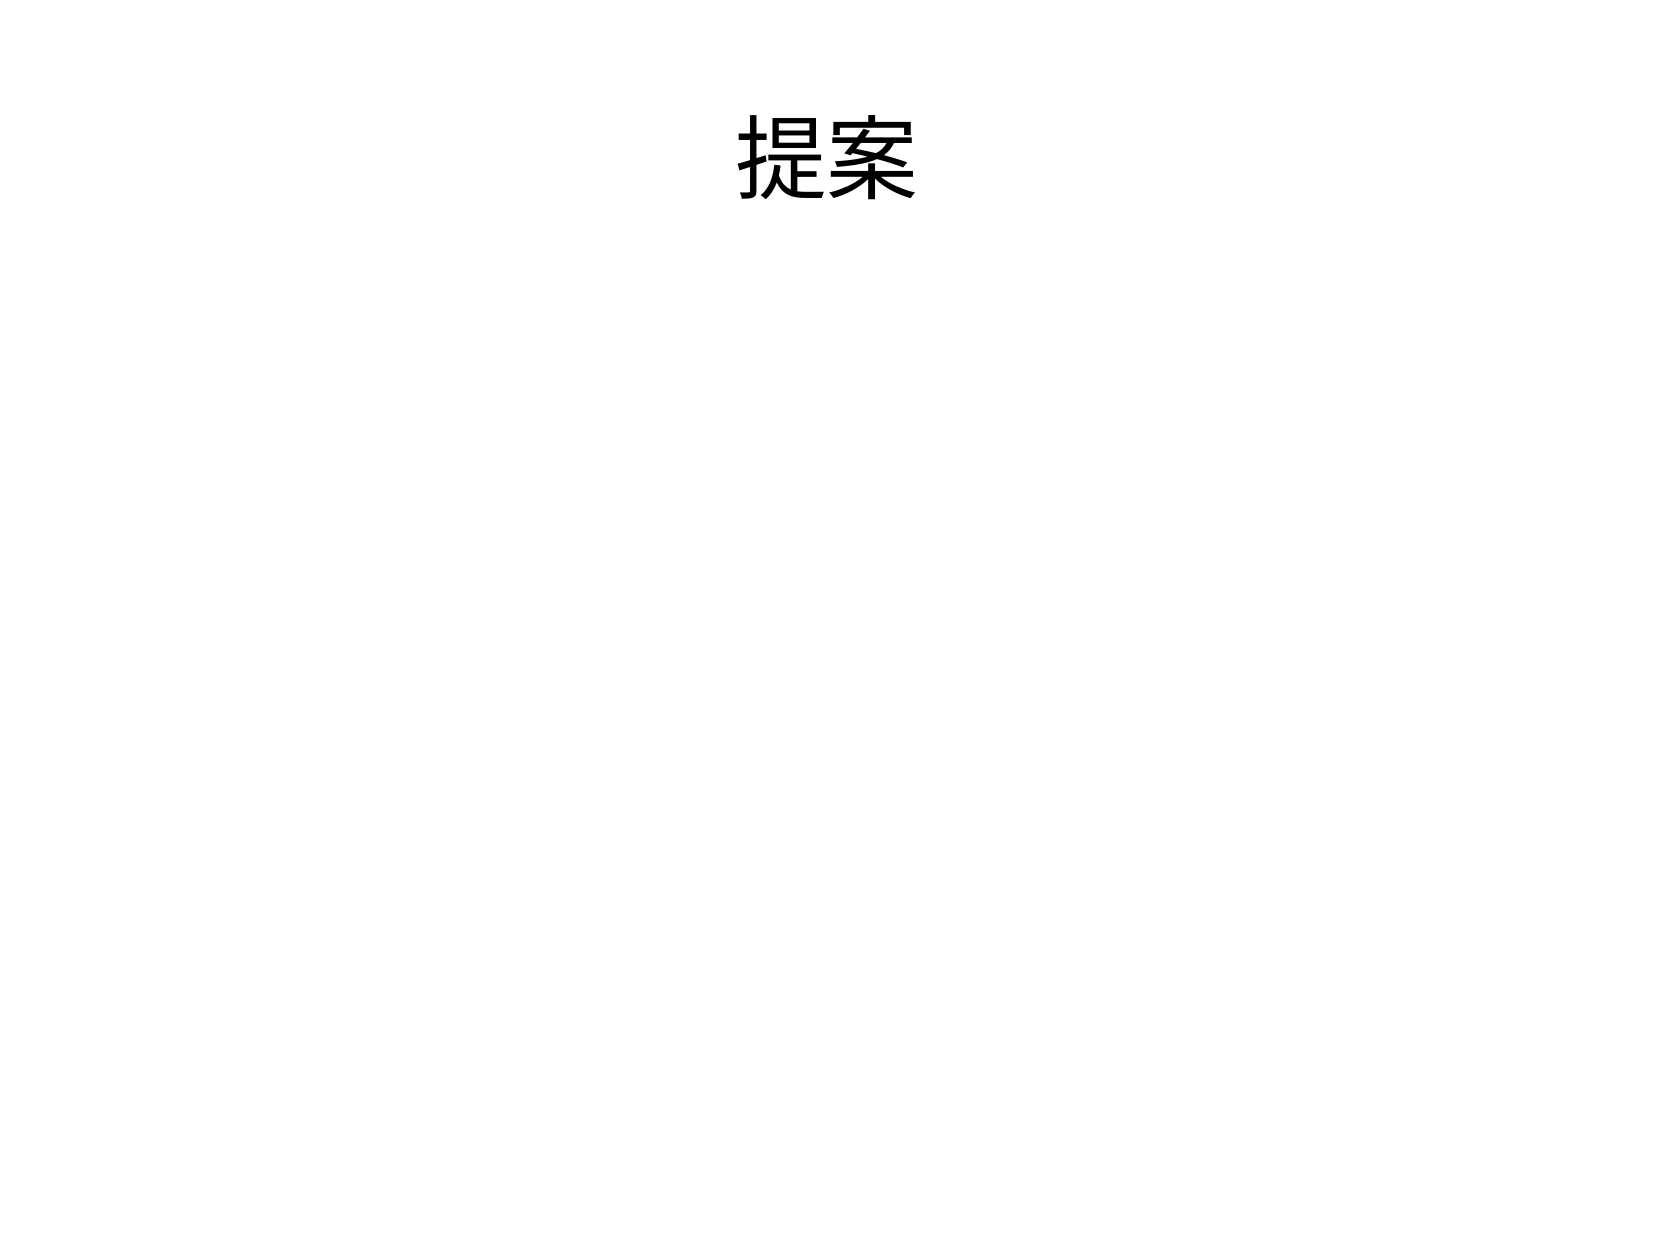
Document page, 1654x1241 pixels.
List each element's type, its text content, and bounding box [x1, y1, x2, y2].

title 提案 [82, 49, 1571, 257]
